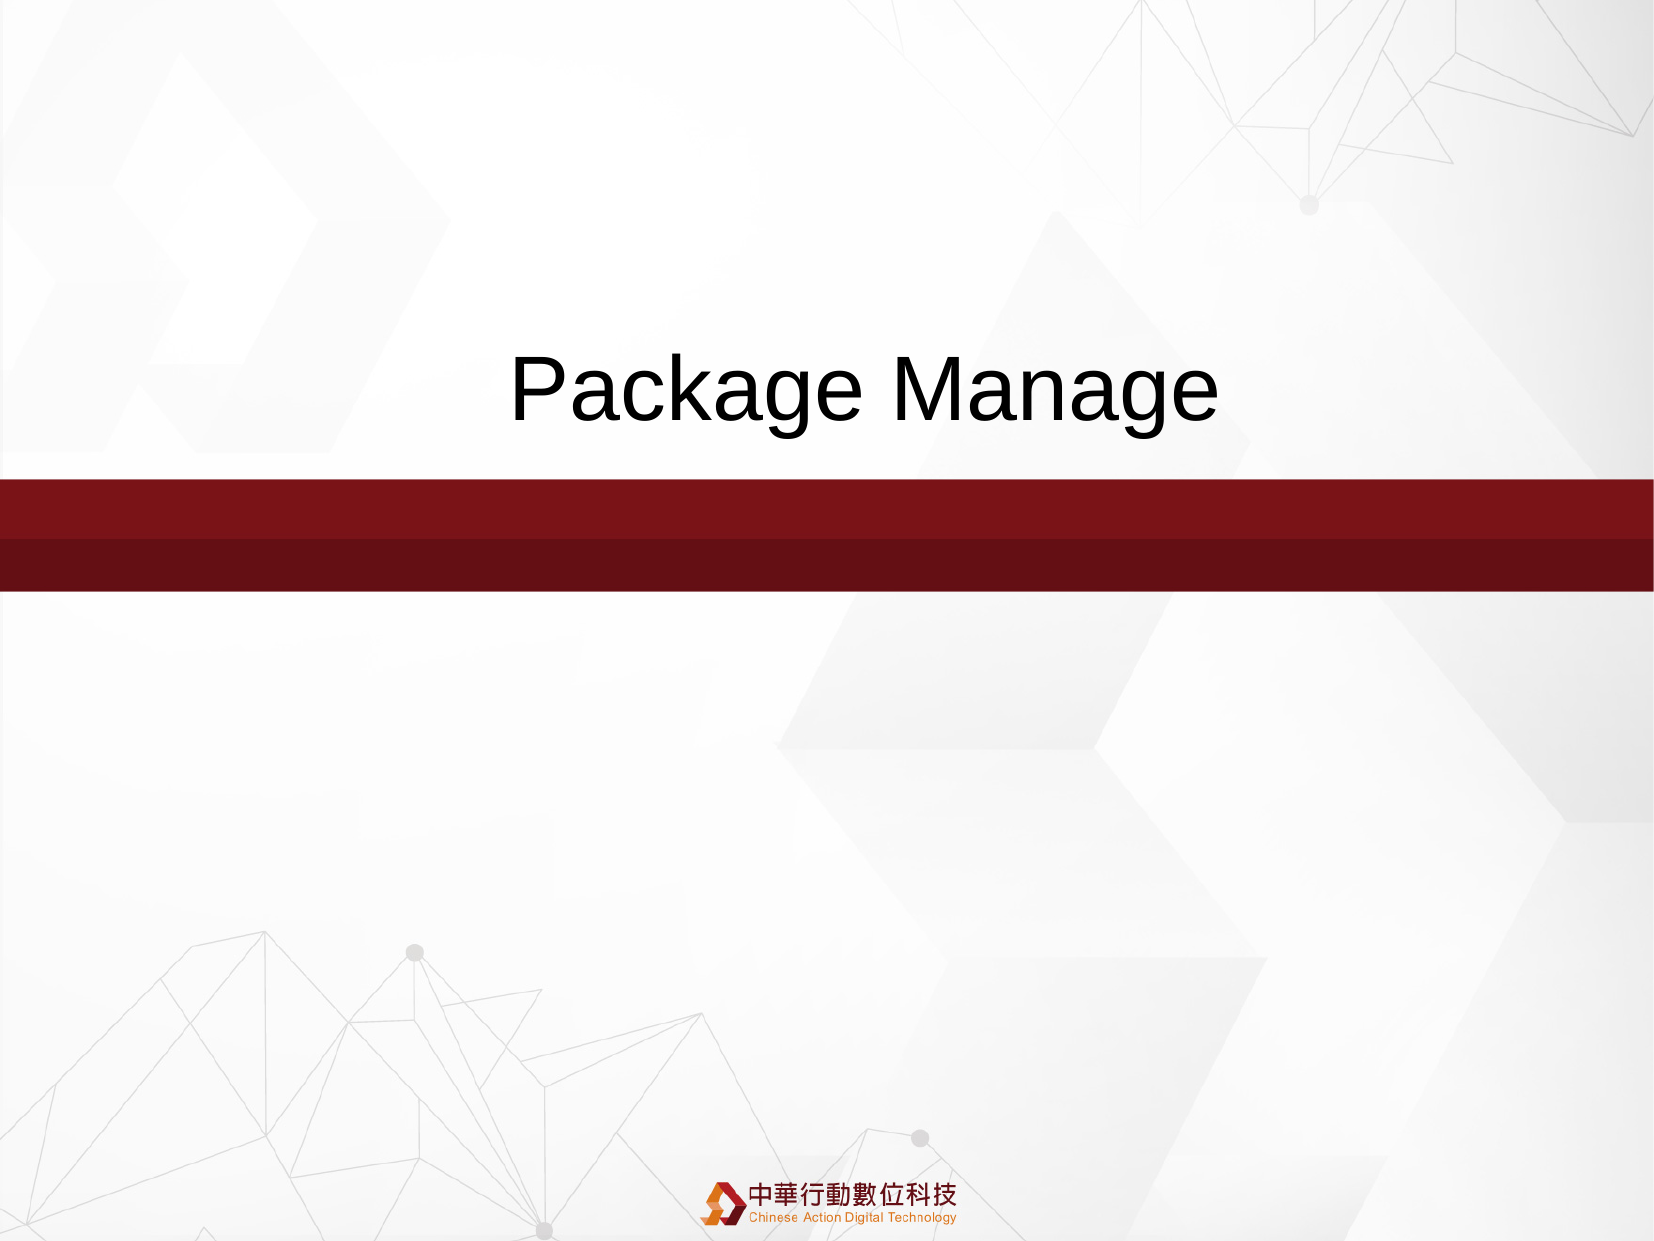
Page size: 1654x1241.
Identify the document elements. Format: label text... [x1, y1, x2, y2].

title Package Manage [105, 285, 1594, 493]
picture [0, 0, 1654, 1241]
